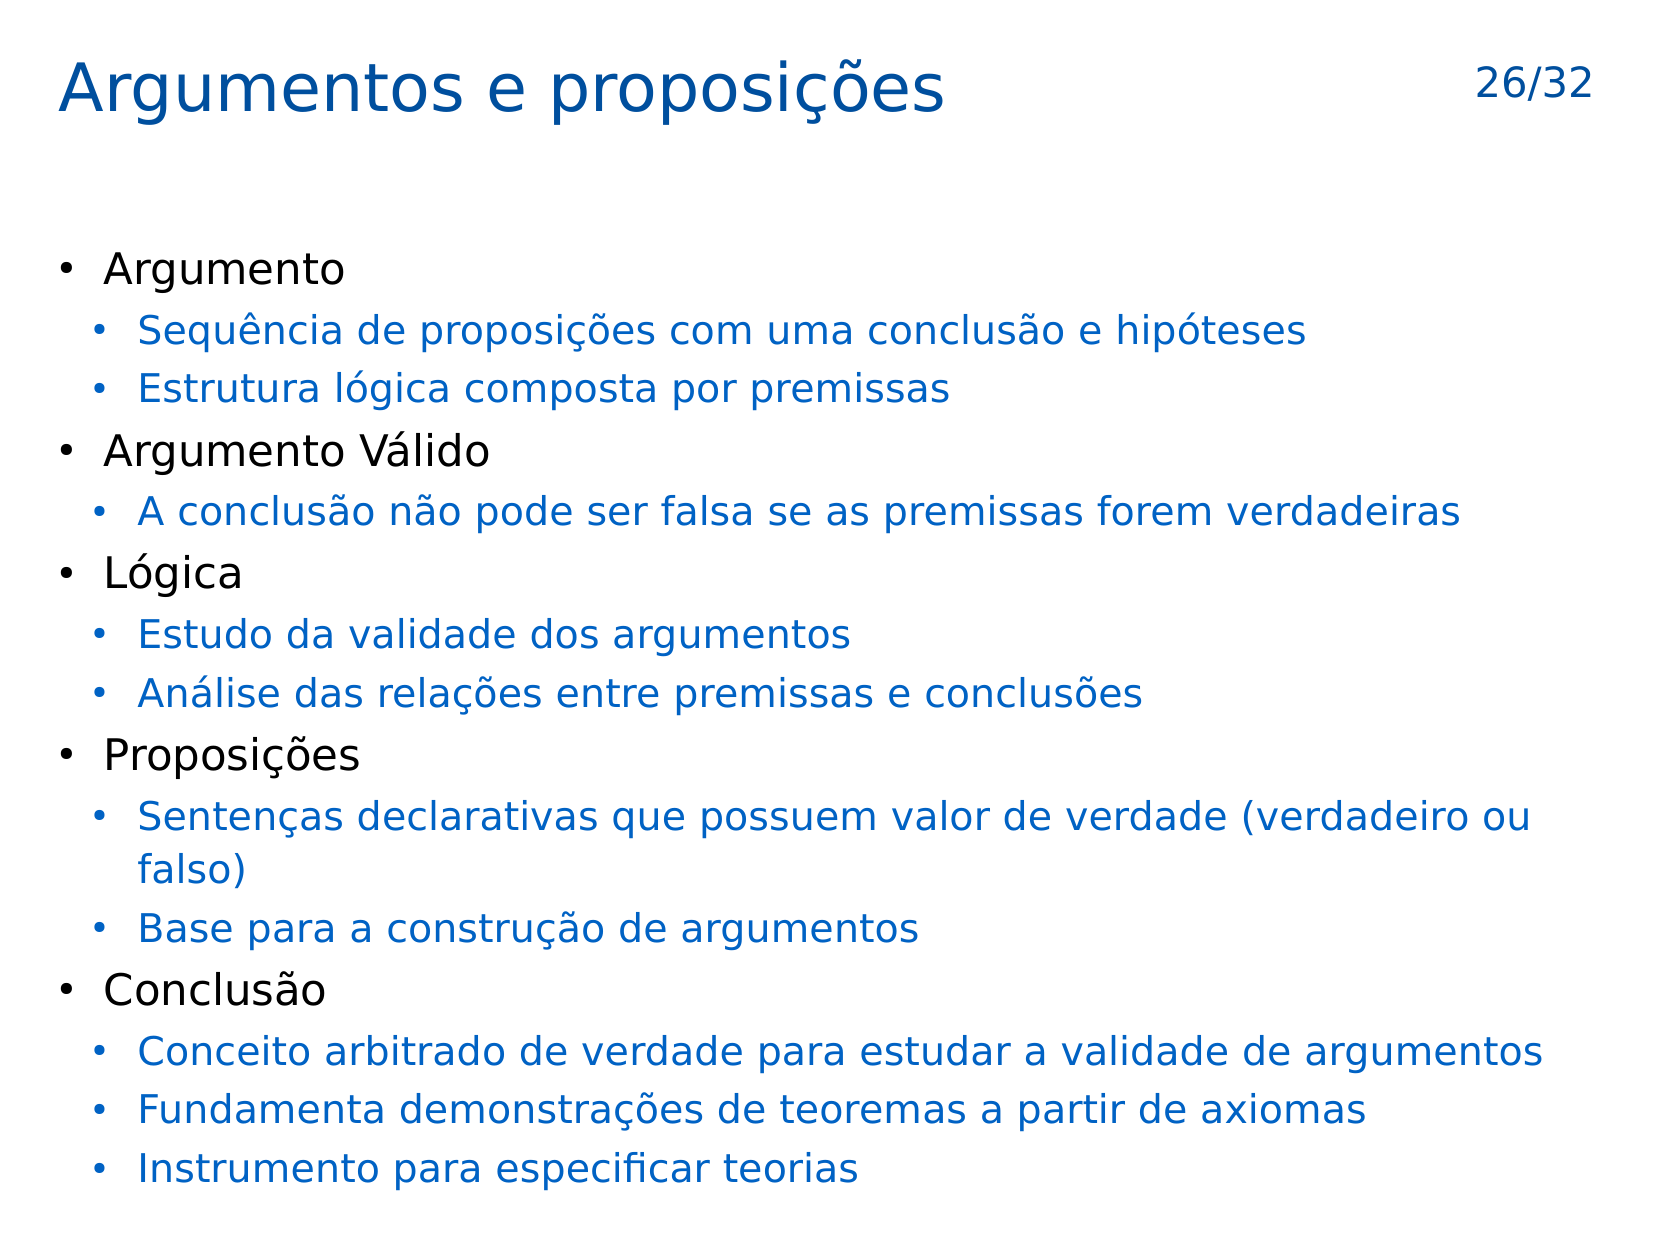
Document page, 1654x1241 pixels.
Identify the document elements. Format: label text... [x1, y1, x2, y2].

list Argumento Sequência de proposições com uma conclusão e hipóteses Estrutura lógica composta por premissas Argumento Válido A conclusão não pode ser falsa se as premissas forem verdadeiras Lógica Estudo da validade dos argumentos Análise das relações entre premissas e conclusões Proposições Sentenças declarativas que possuem valor de verdade (verdadeiro ou falso) Base para a construção de argumentos Conclusão Conceito arbitrado de verdade para estudar a validade de argumentos Fundamenta demonstrações de teoremas a partir de axiomas Instrumento para especificar teorias [59, 236, 1595, 1211]
title Argumentos e proposições [59, 29, 1625, 148]
